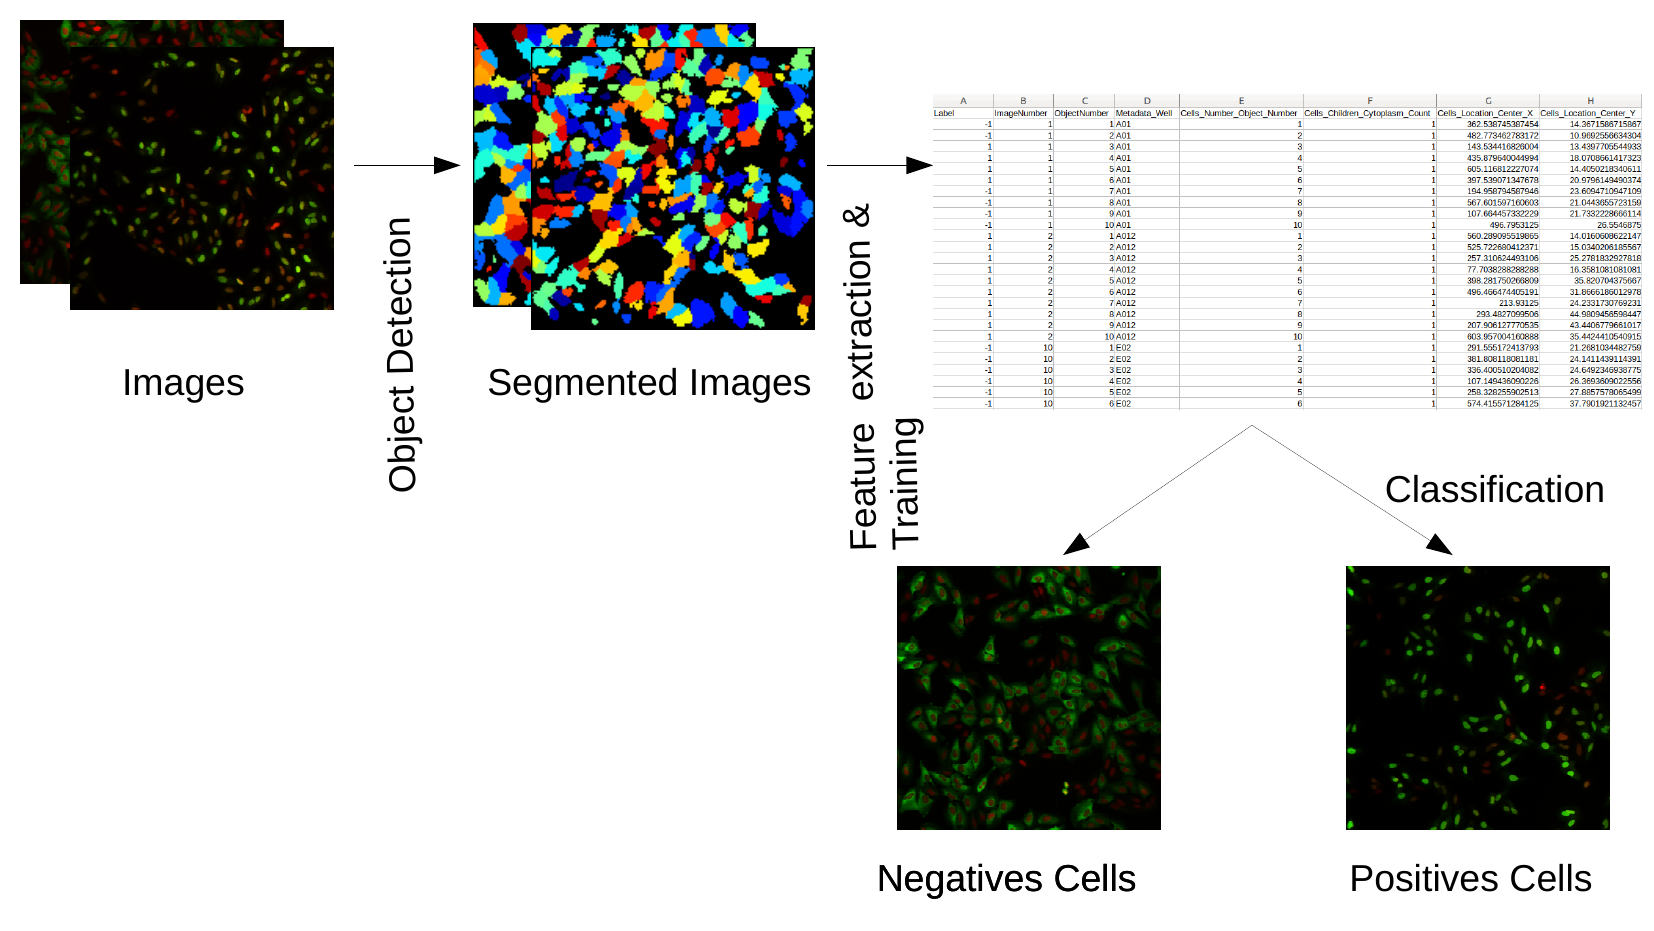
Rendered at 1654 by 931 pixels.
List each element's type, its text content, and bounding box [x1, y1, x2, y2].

picture [1346, 566, 1610, 830]
text_box Segmented Images [472, 354, 827, 414]
text_box Classification [1370, 460, 1630, 520]
text_box Negatives Cells [862, 850, 1158, 910]
picture [20, 20, 334, 311]
picture [933, 94, 1642, 410]
text_box Feature extraction & Training [826, 186, 935, 567]
text_box Images [107, 354, 260, 412]
text_box Positives Cells [1334, 850, 1630, 910]
text_box Object Detection [366, 141, 432, 510]
picture [897, 566, 1161, 830]
picture [473, 23, 815, 331]
